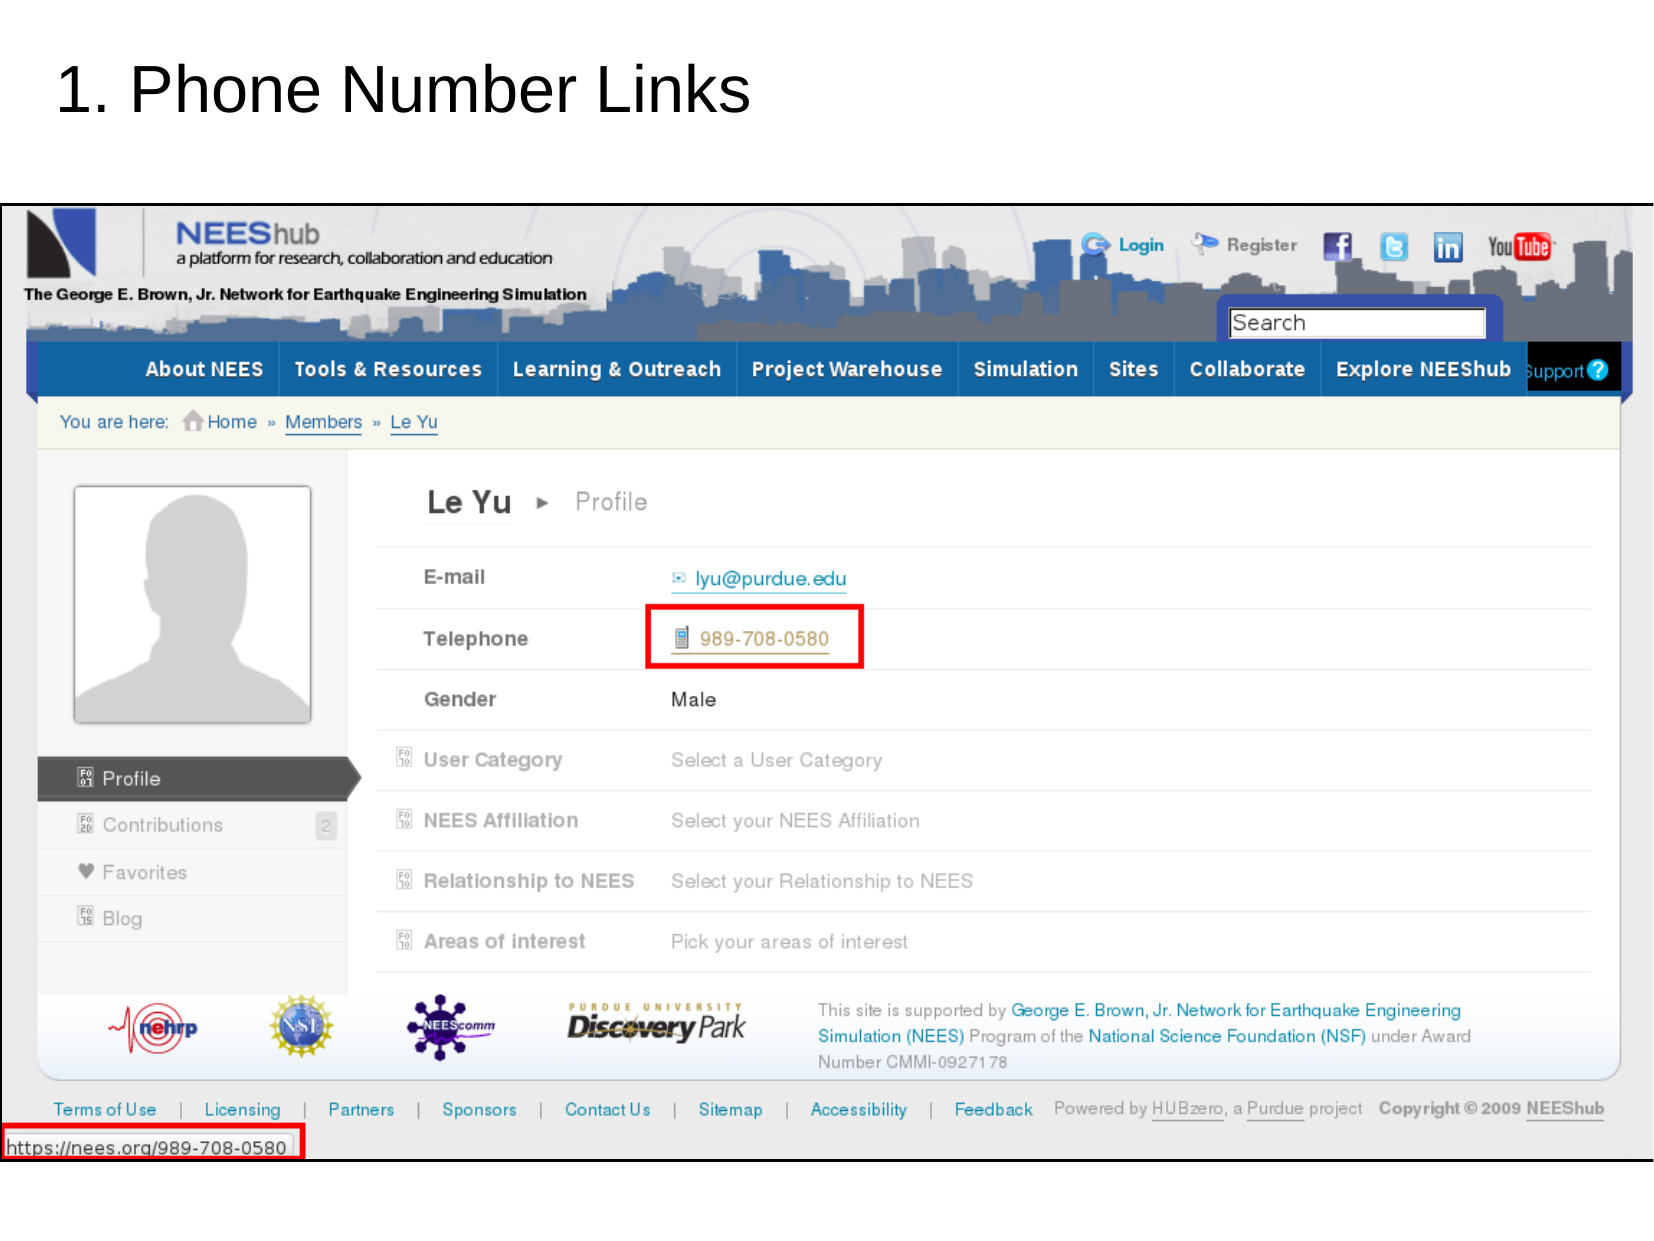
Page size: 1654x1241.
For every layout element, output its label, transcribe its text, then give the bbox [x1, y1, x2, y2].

picture [2, 205, 1654, 1159]
text_box 1. Phone Number Links [41, 45, 931, 166]
